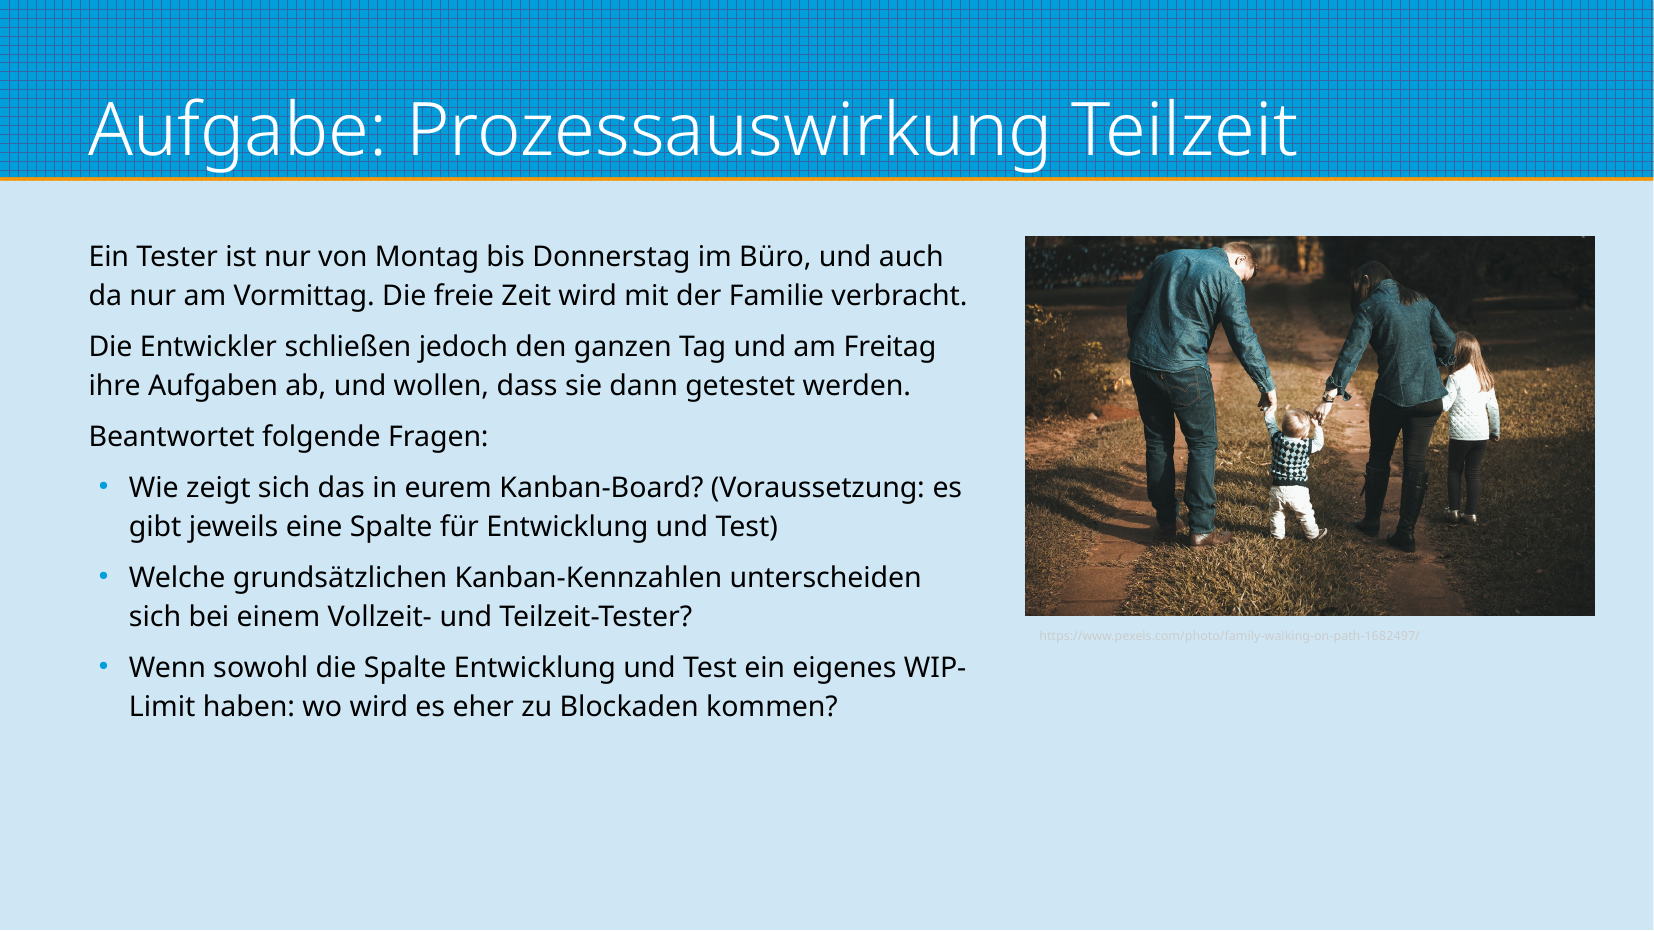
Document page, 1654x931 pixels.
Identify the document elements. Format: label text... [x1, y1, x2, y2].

title Aufgabe: Prozessauswirkung Teilzeit [88, 14, 1565, 178]
list Ein Tester ist nur von Montag bis Donnerstag im Büro, und auch da nur am Vormittag. Die freie Zeit wird mit der Familie verbracht. Die Entwickler schließen jedoch den ganzen Tag und am Freitag ihre Aufgaben ab, und wollen, dass sie dann getestet werden. Beantwortet folgende Fragen: Wie zeigt sich das in eurem Kanban-Board? (Voraussetzung: es gibt jeweils eine Spalte für Entwicklung und Test) Welche grundsätzlichen Kanban-Kennzahlen unterscheiden sich bei einem Vollzeit- und Teilzeit-Tester? Wenn sowohl die Spalte Entwicklung und Test ein eigenes WIP-Limit haben: wo wird es eher zu Blockaden kommen? [88, 236, 975, 813]
text_box https://www.pexels.com/photo/family-walking-on-path-1682497/ [1033, 621, 1447, 650]
picture [1025, 236, 1595, 616]
